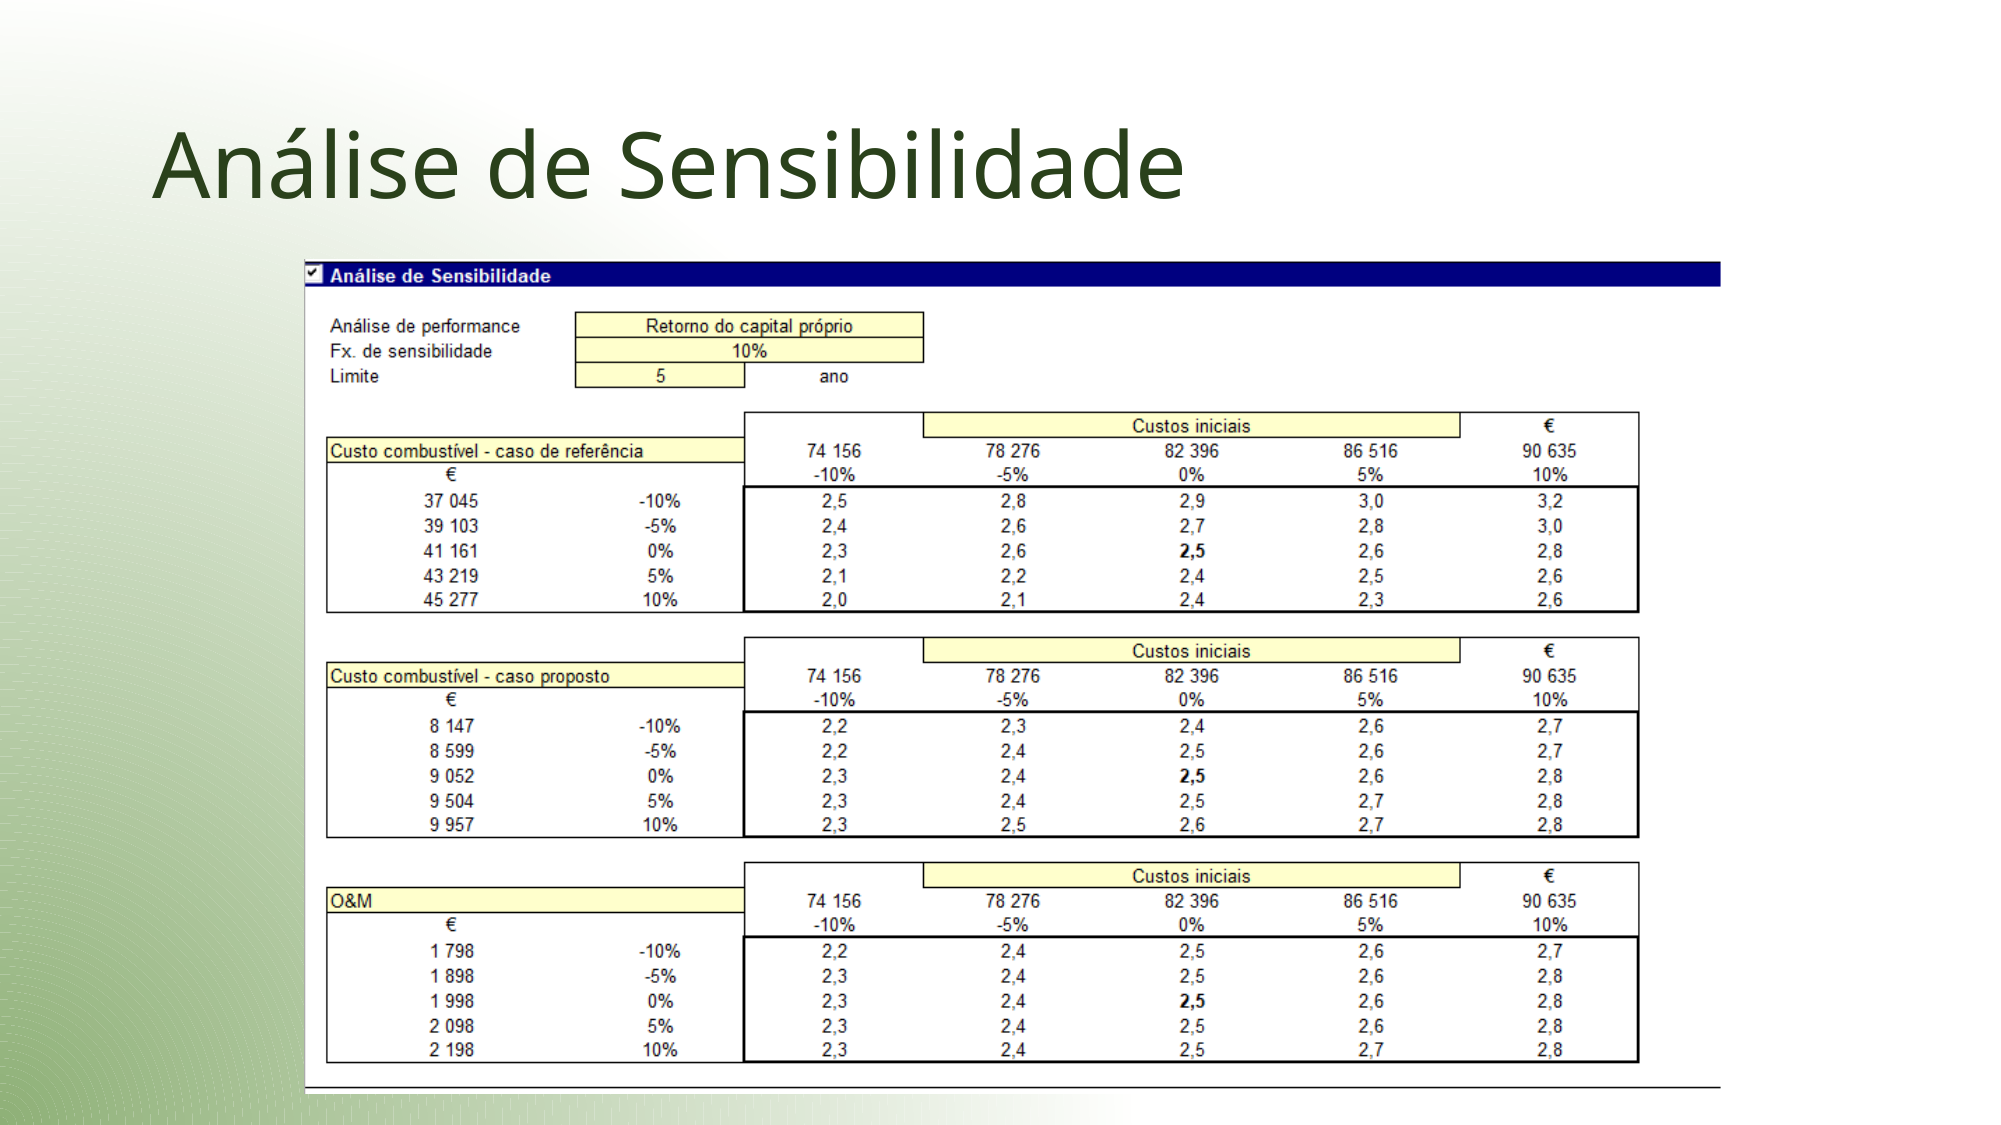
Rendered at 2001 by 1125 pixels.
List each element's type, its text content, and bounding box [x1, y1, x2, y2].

text_box [0, 0, 2000, 1125]
title Análise de Sensibilidade [137, 59, 1863, 278]
picture [304, 259, 1725, 1094]
